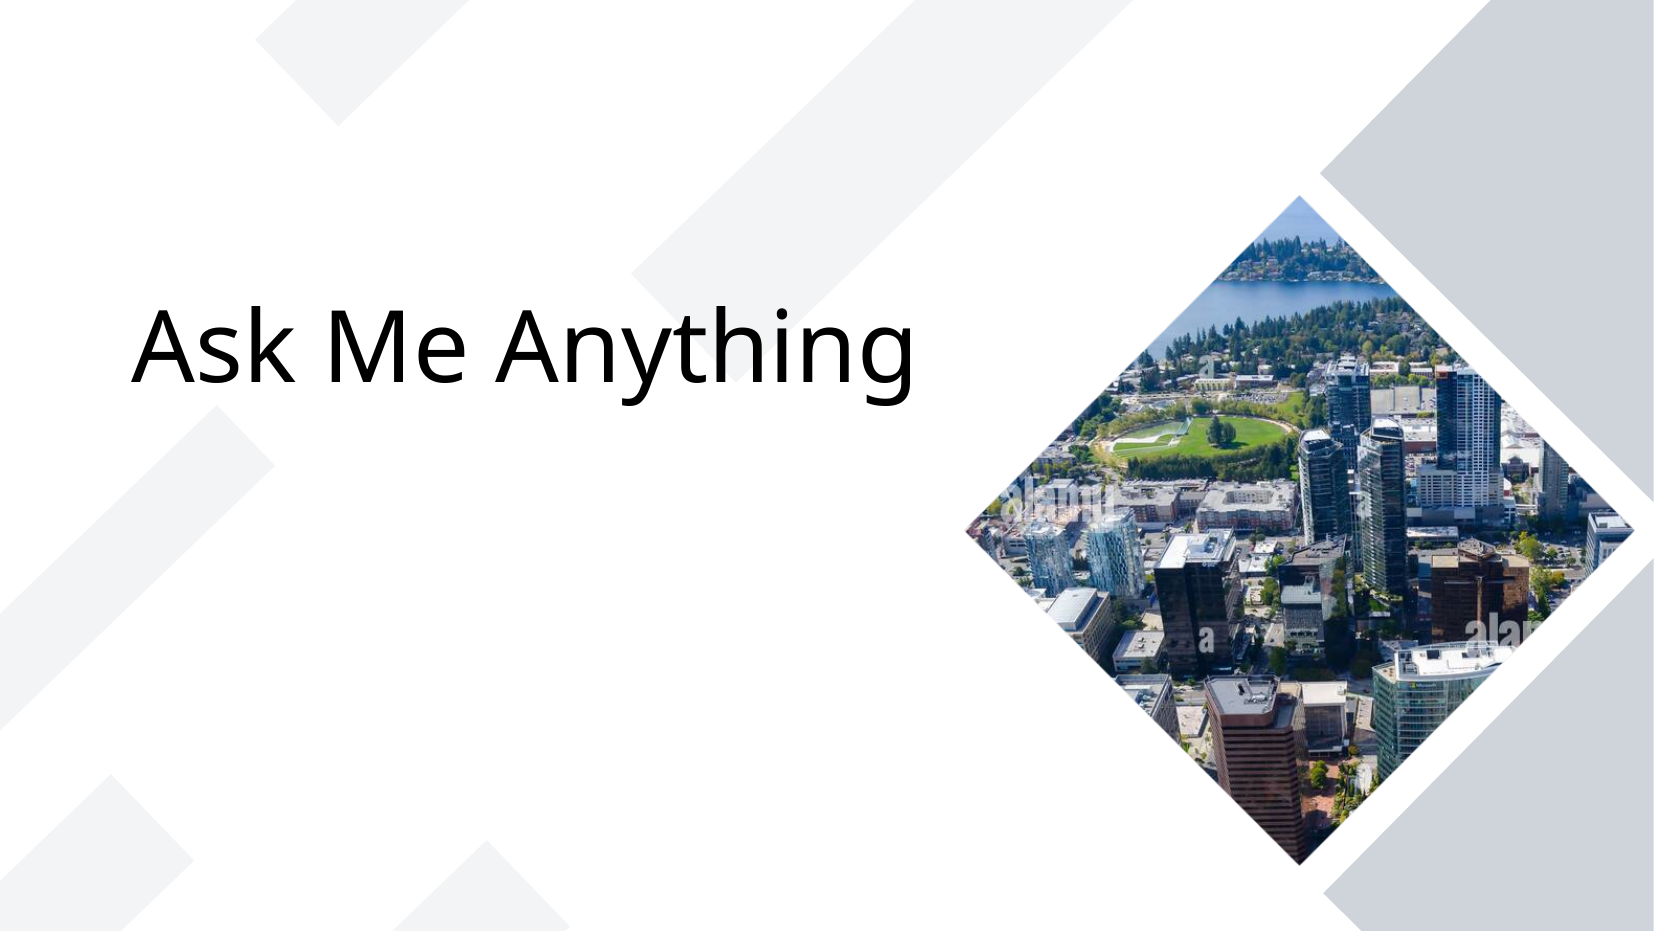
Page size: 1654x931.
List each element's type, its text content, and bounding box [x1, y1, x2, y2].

picture [963, 194, 1636, 867]
list Ask Me Anything [131, 275, 947, 451]
